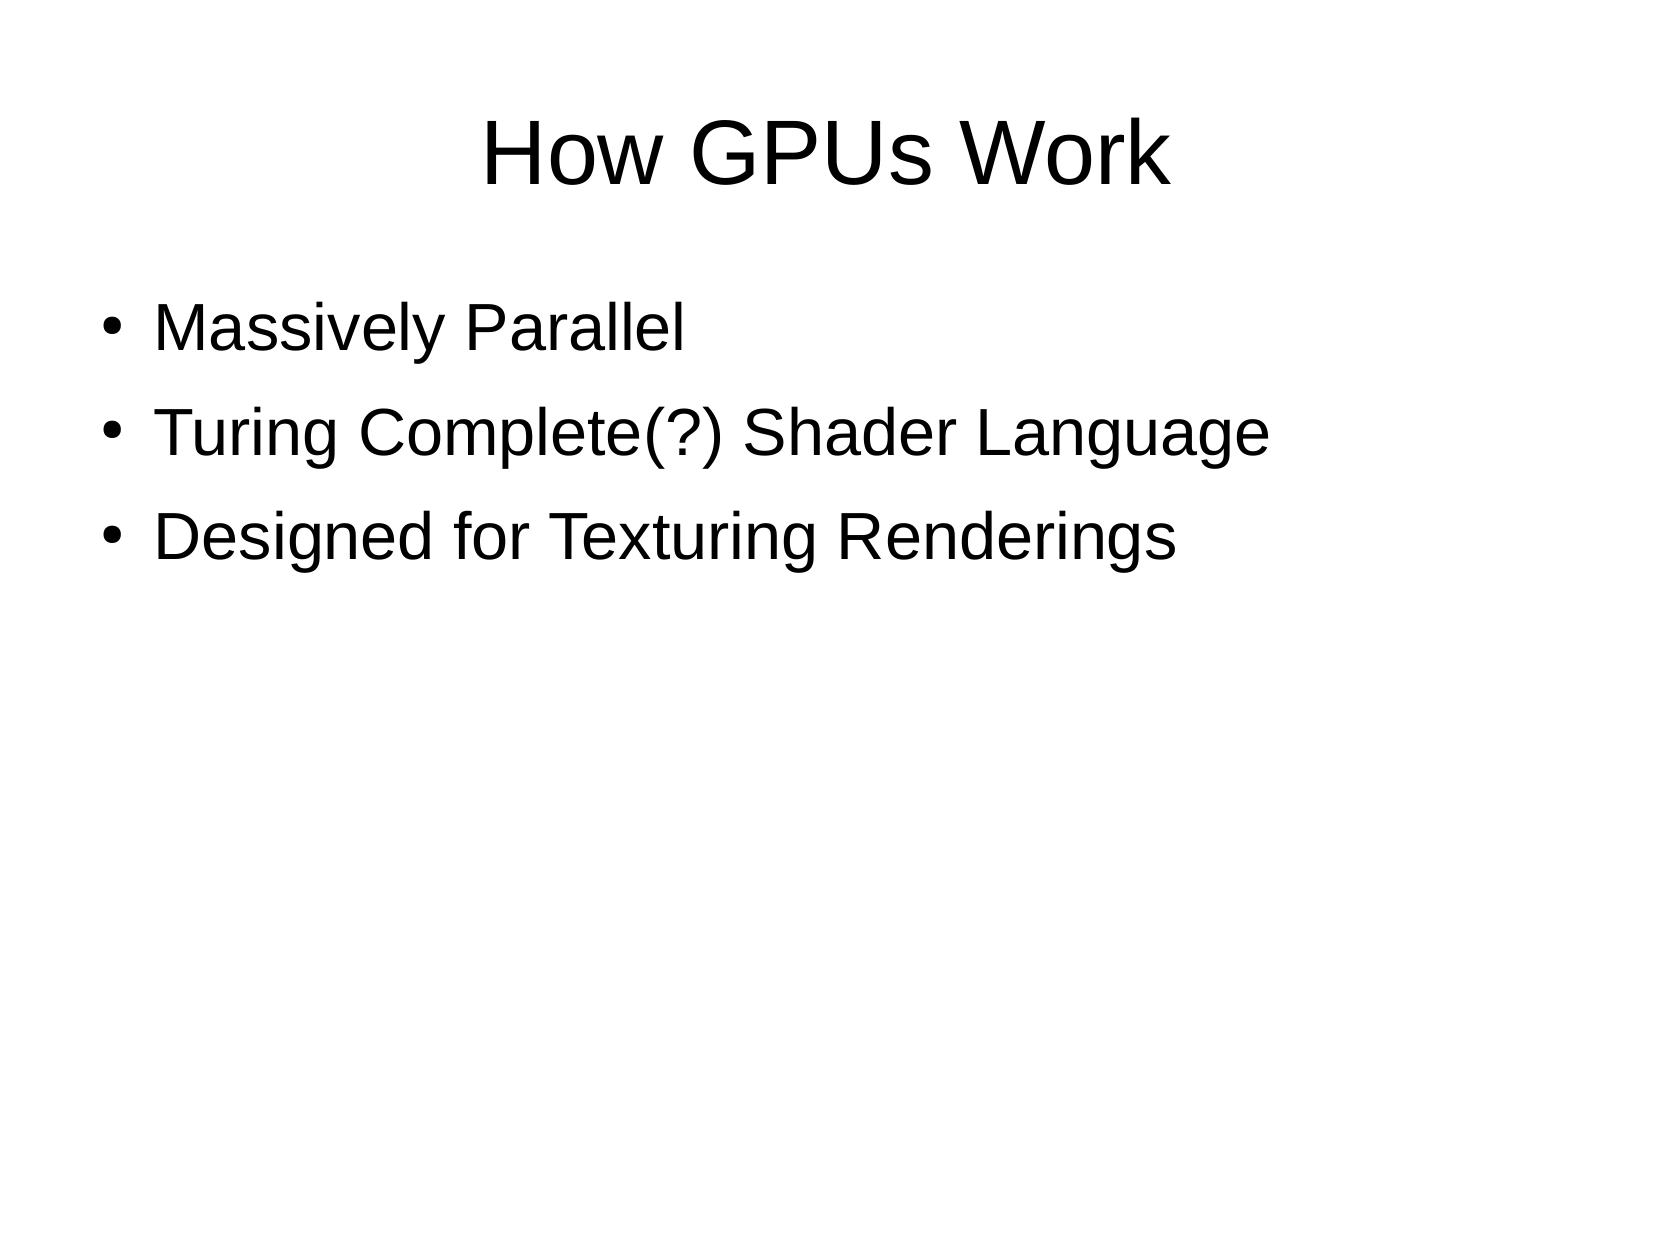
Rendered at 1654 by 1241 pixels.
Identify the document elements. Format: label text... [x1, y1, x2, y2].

list Massively Parallel Turing Complete(?) Shader Language Designed for Texturing Renderings [82, 290, 1571, 1010]
title How GPUs Work [82, 49, 1571, 257]
